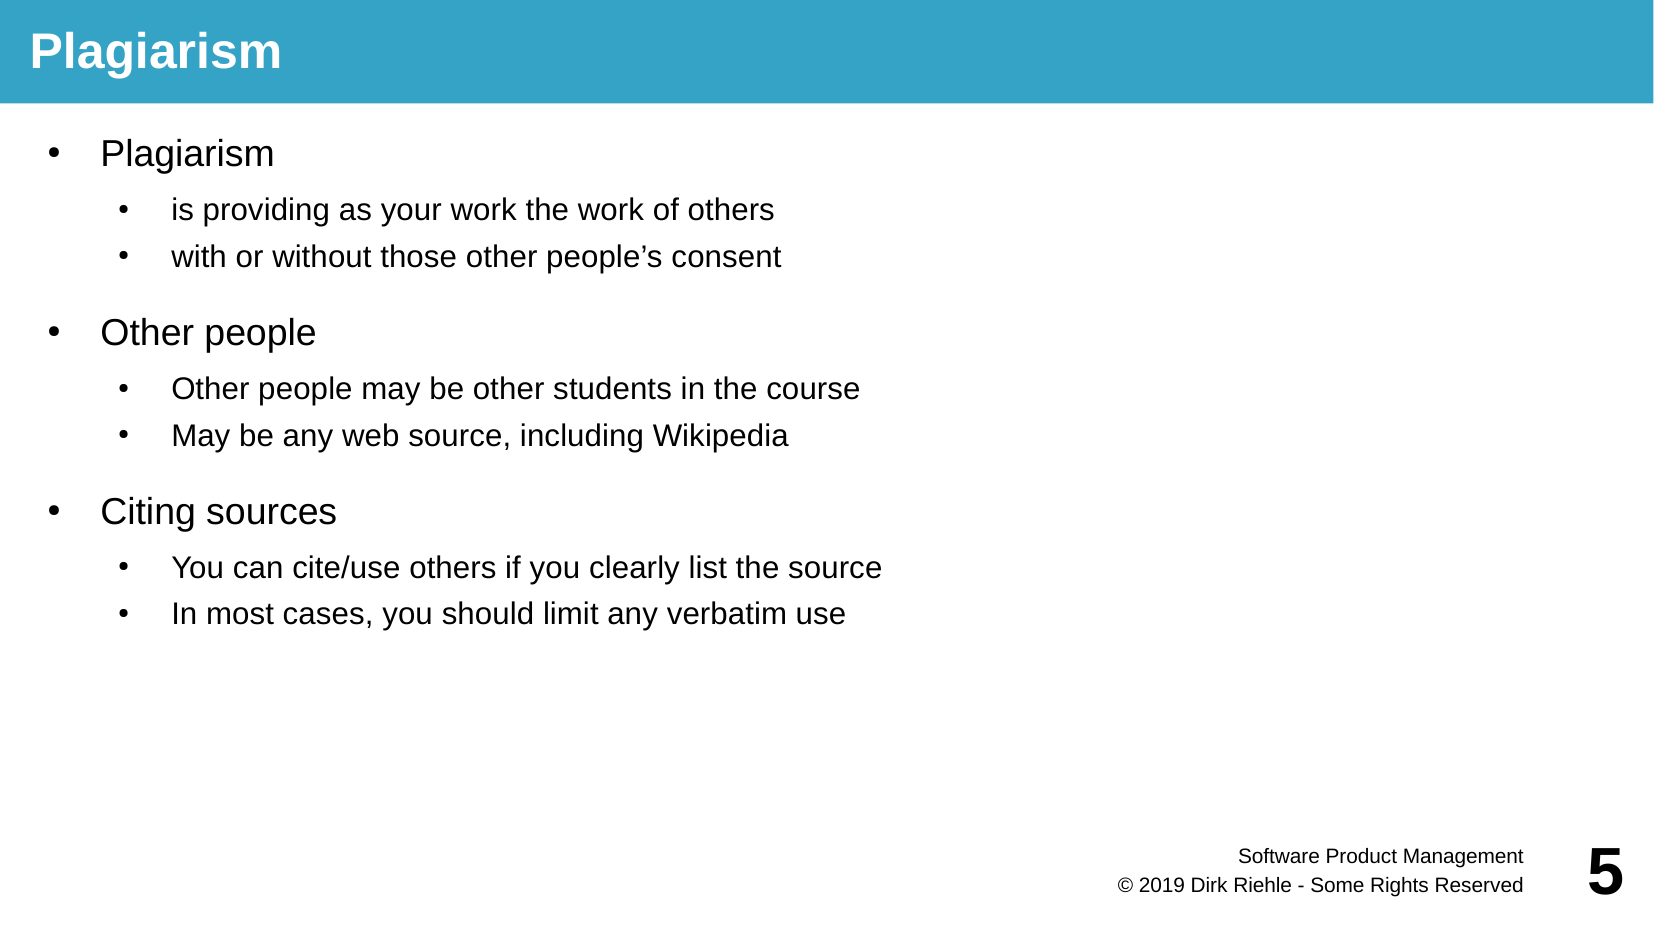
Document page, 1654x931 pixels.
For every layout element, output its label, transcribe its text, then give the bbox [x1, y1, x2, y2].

title Plagiarism [0, 0, 1654, 104]
list Plagiarism is providing as your work the work of others with or without those other people’s consent Other people Other people may be other students in the course May be any web source, including Wikipedia Citing sources You can cite/use others if you clearly list the source In most cases, you should limit any verbatim use [29, 132, 1625, 798]
